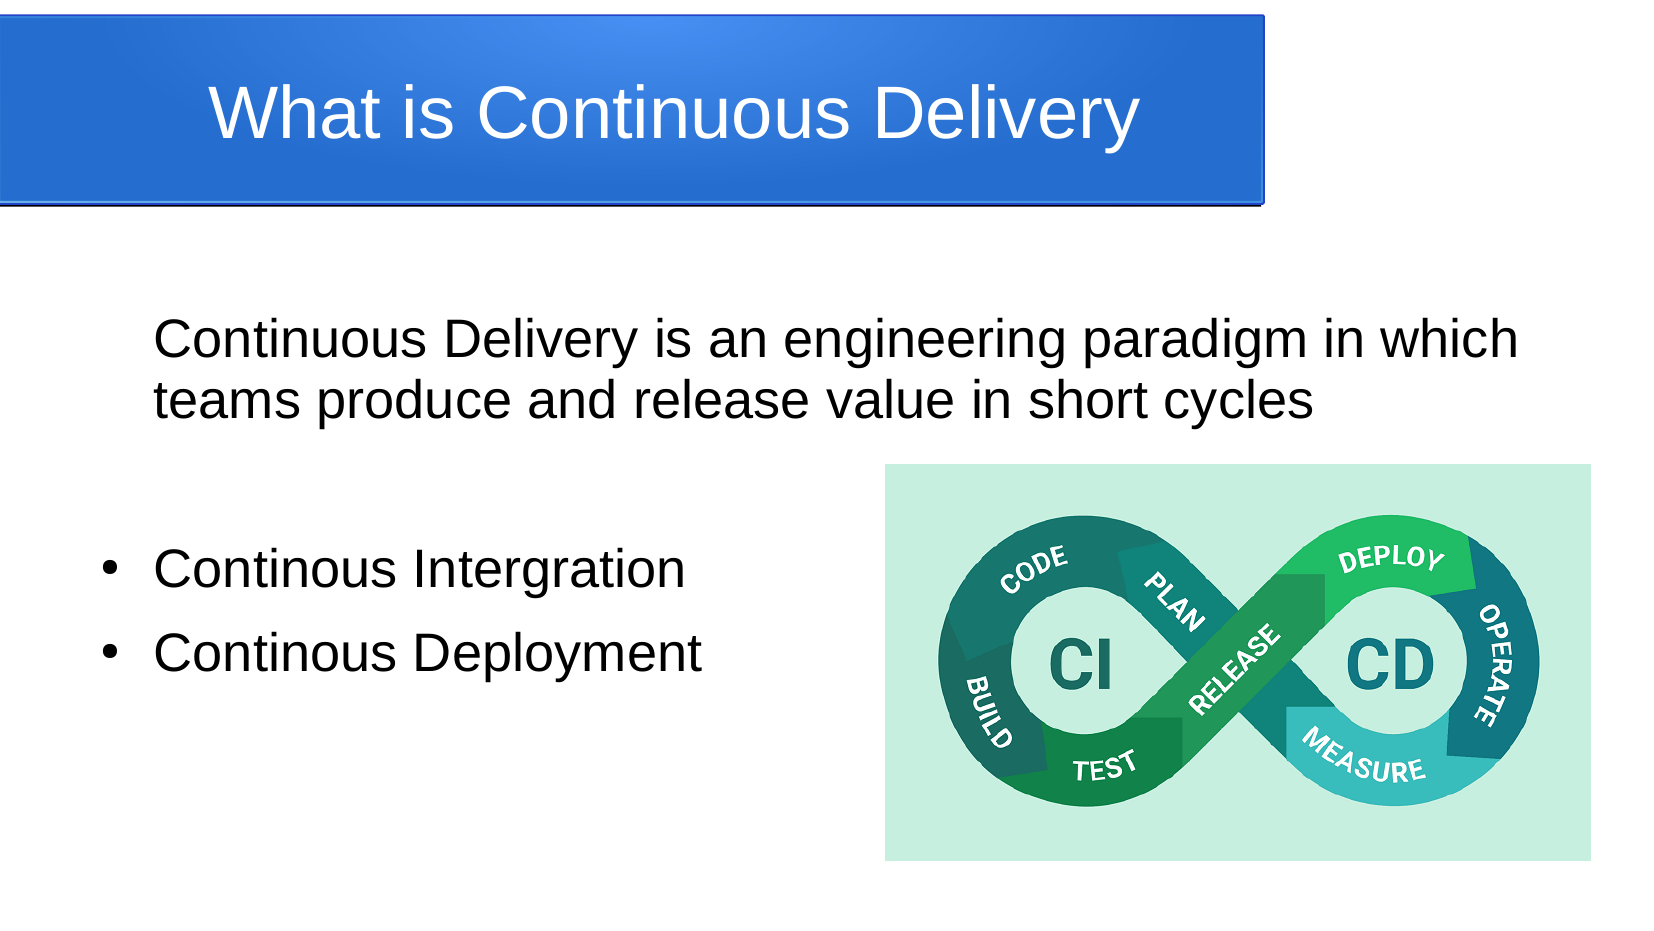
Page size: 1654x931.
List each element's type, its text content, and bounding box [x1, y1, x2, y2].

title What is Continuous Delivery [63, 36, 1216, 190]
picture [885, 464, 1591, 861]
list Continuous Delivery is an engineering paradigm in which teams produce and release value in short cycles Continous Intergration Continous Deployment [82, 224, 1571, 811]
